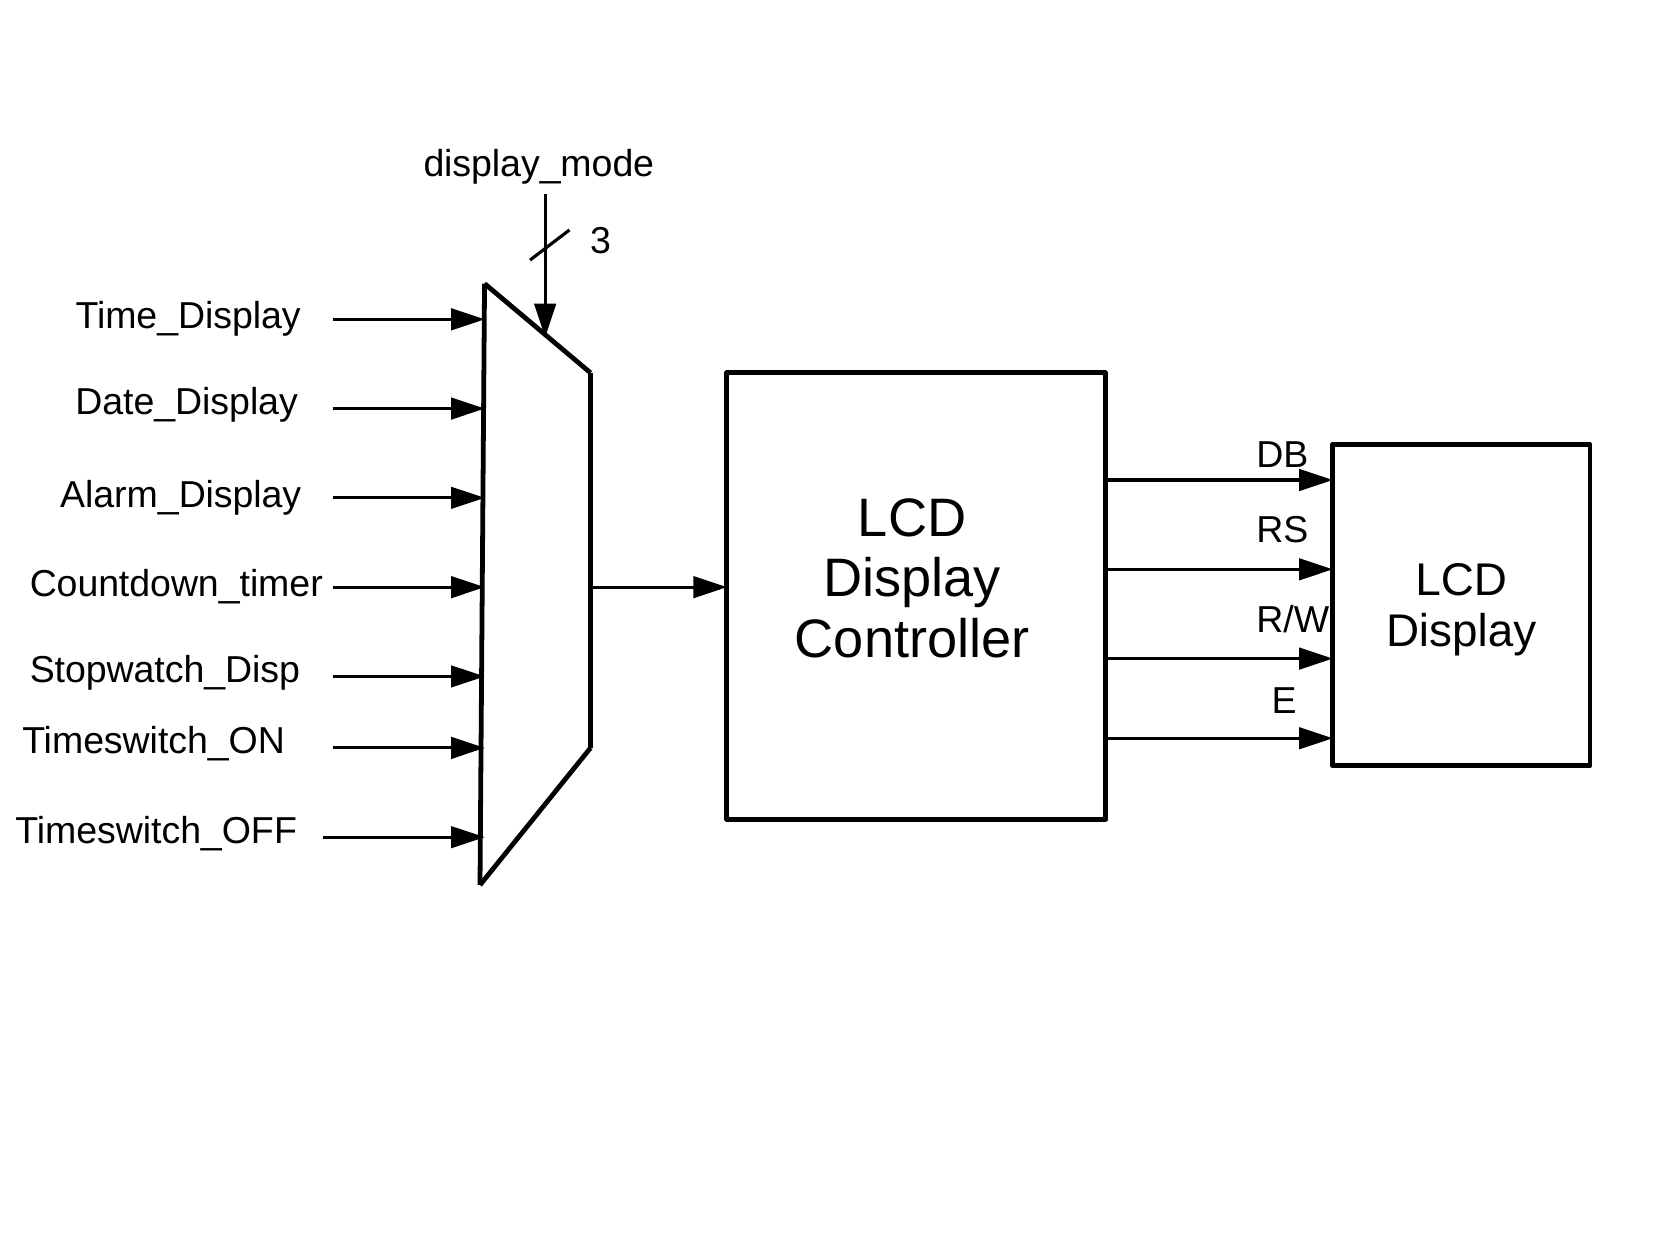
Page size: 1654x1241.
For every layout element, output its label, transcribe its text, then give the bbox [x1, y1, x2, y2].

text_box Stopwatch_Disp [15, 640, 318, 709]
text_box [726, 372, 1106, 820]
text_box LCD Display [1332, 444, 1590, 766]
text_box Timeswitch_ON [7, 712, 303, 780]
text_box Timeswitch_OFF [0, 802, 316, 871]
text_box R/W [1241, 590, 1346, 659]
text_box 3 [575, 212, 627, 280]
text_box Alarm_Display [45, 465, 319, 534]
text_box Time_Display [60, 287, 319, 356]
text_box E [1256, 672, 1313, 762]
text_box Countdown_timer [15, 555, 341, 623]
text_box DB [1241, 426, 1325, 501]
text_box Date_Display [60, 373, 315, 442]
text_box RS [1241, 501, 1325, 570]
text_box LCD Display Controller [780, 480, 1045, 678]
text_box display_mode [408, 135, 683, 192]
